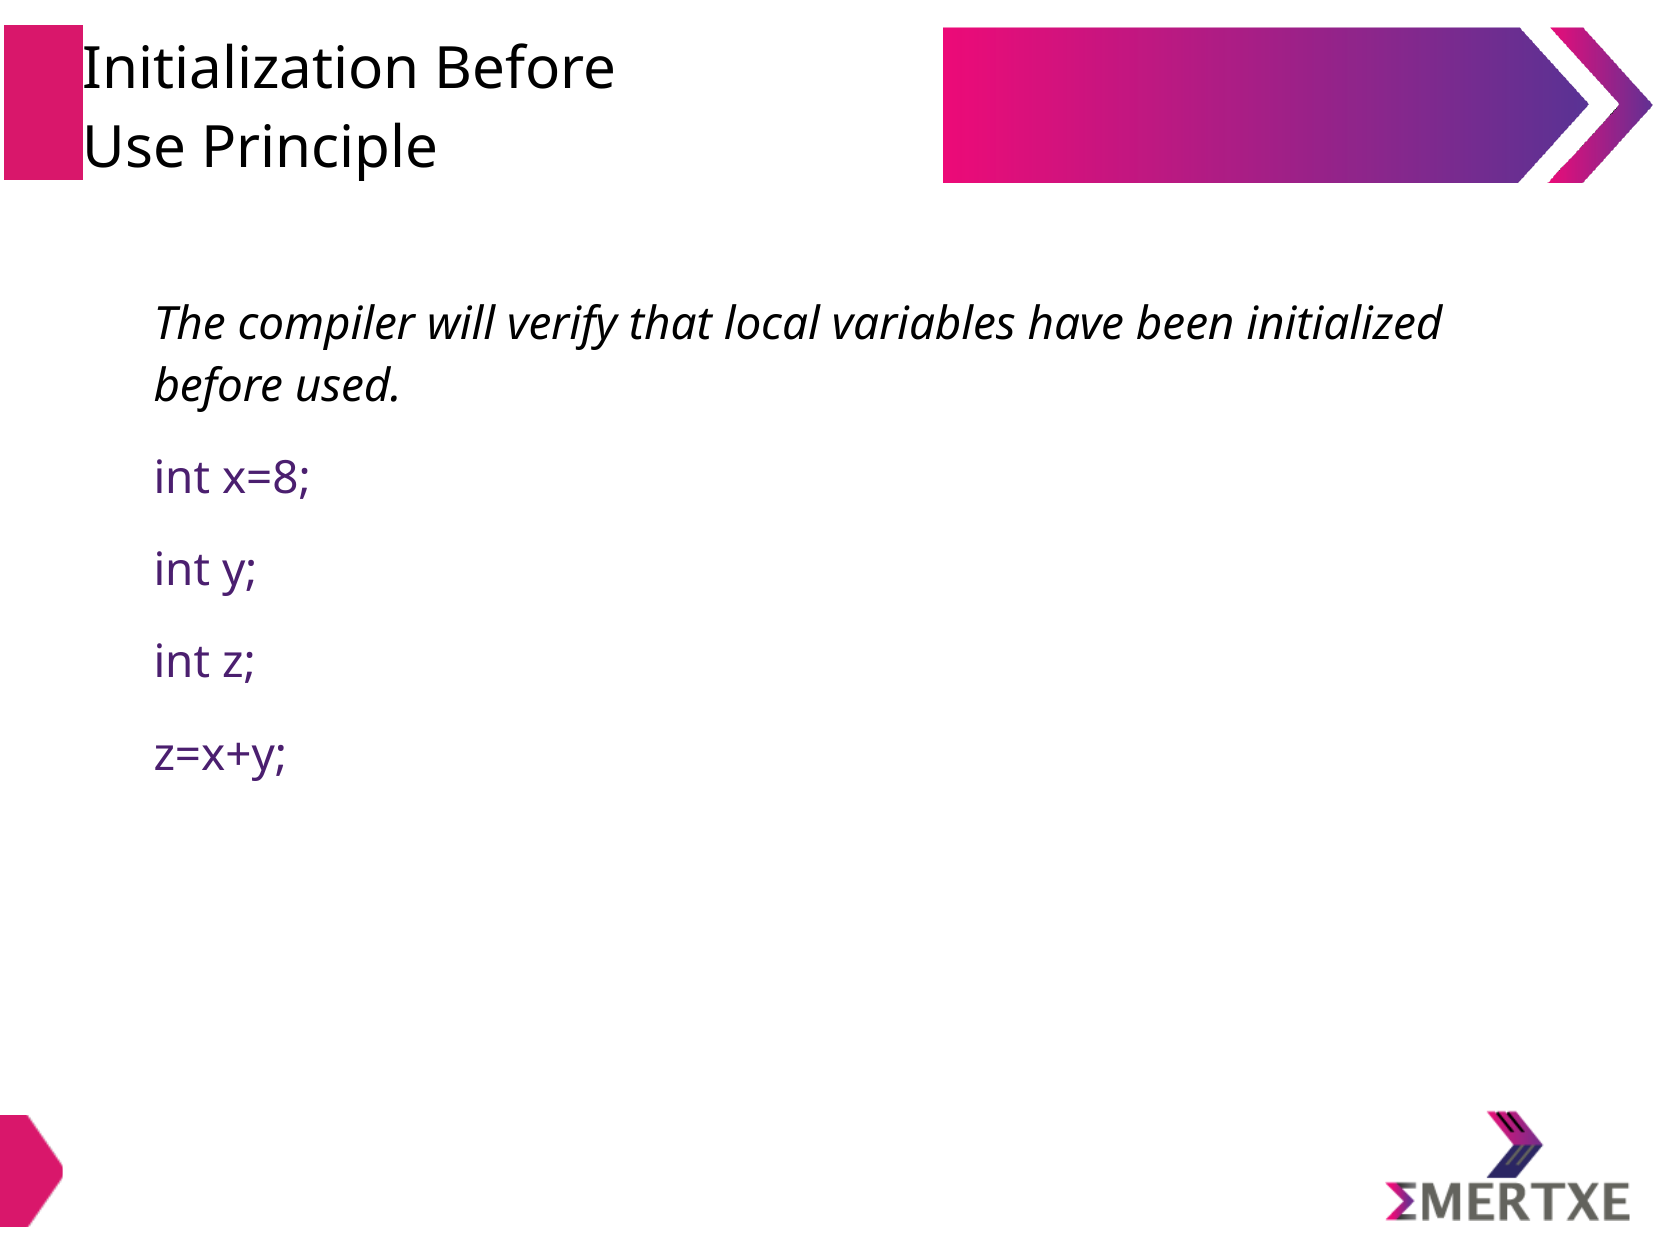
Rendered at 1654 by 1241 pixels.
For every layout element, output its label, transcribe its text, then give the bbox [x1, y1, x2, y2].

picture [1571, 27, 1653, 183]
title Initialization Before Use Principle [82, 2, 1571, 210]
picture [1385, 1107, 1631, 1221]
list The compiler will verify that local variables have been initialized before used. int x=8; int y; int z; z=x+y; [82, 290, 1571, 1010]
